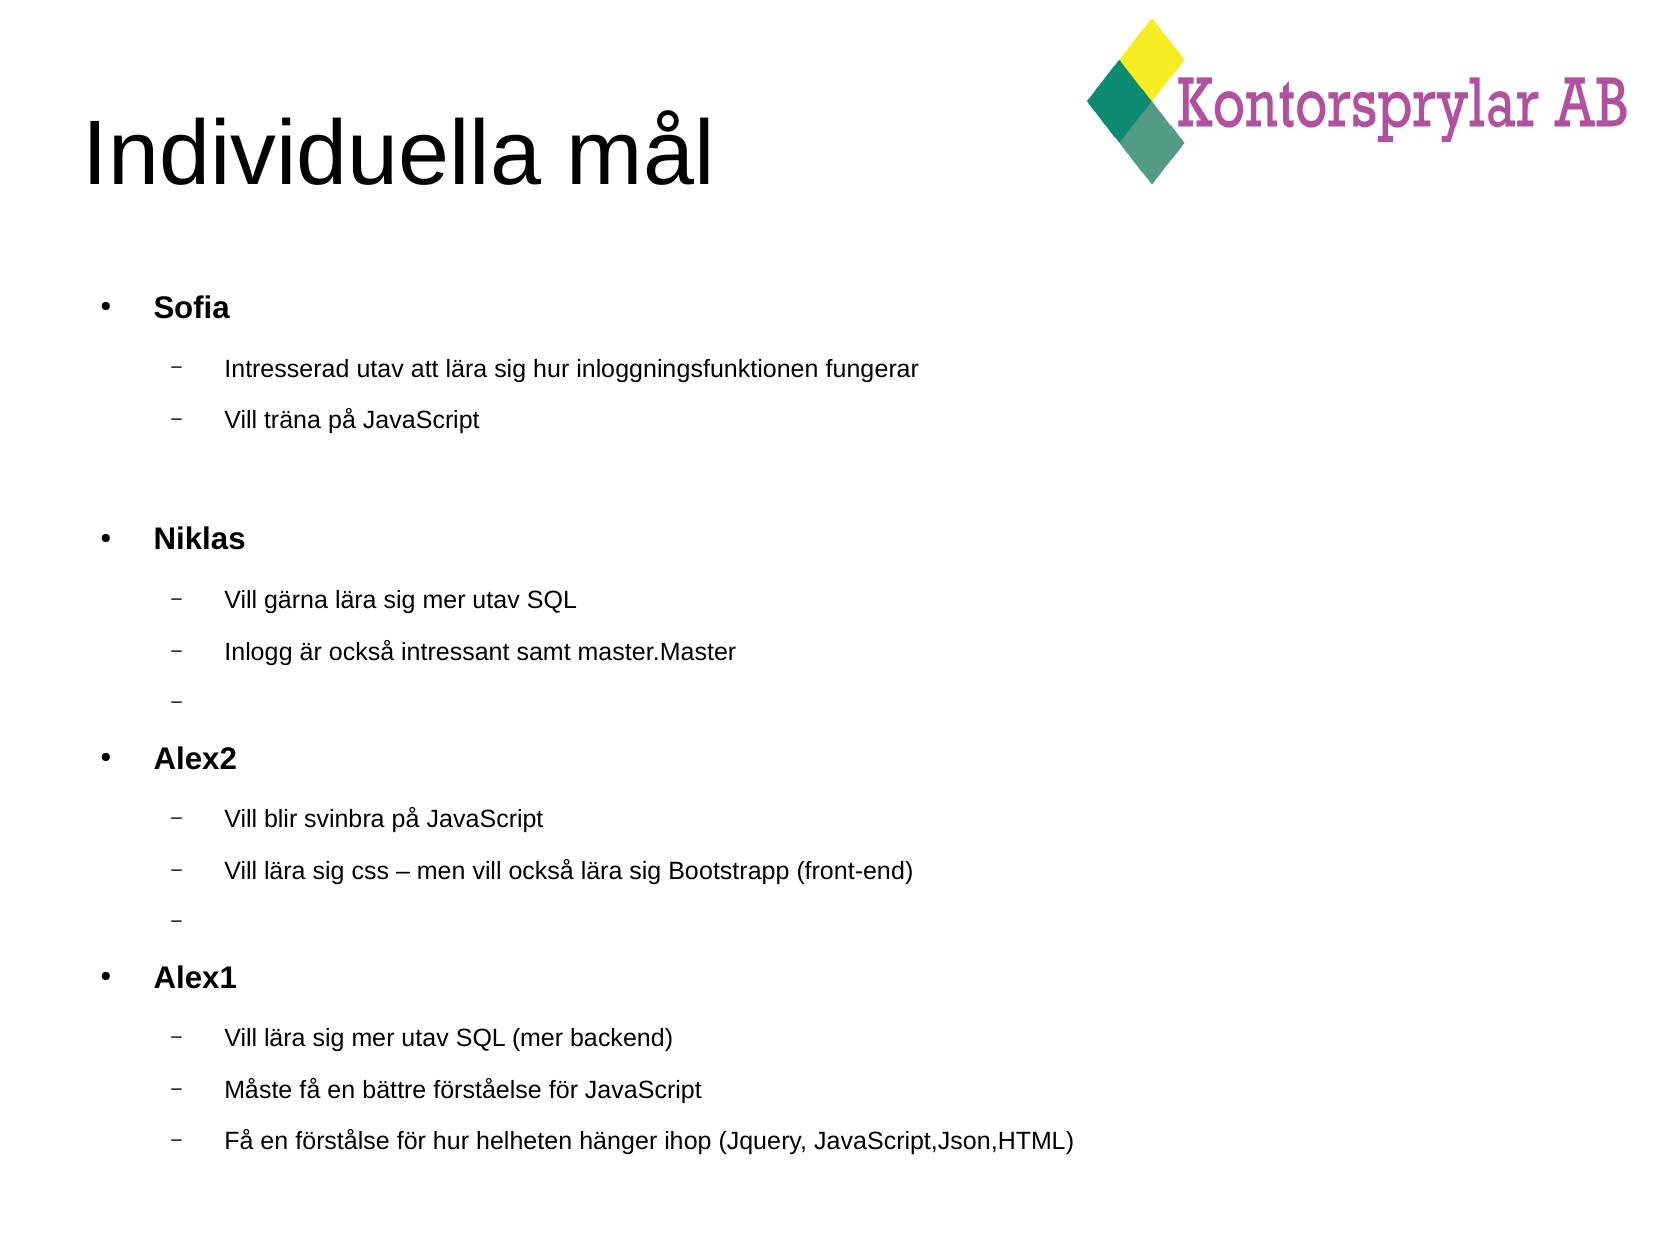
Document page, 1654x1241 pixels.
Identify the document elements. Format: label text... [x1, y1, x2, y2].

list Sofia Intresserad utav att lära sig hur inloggningsfunktionen fungerar Vill träna på JavaScript Niklas Vill gärna lära sig mer utav SQL Inlogg är också intressant samt master.Master Alex2 Vill blir svinbra på JavaScript Vill lära sig css – men vill också lära sig Bootstrapp (front-end) Alex1 Vill lära sig mer utav SQL (mer backend) Måste få en bättre förståelse för JavaScript Få en förstålse för hur helheten hänger ihop (Jquery, JavaScript,Json,HTML) [82, 290, 1571, 1214]
title Individuella mål [82, 49, 1571, 257]
picture [1086, 9, 1654, 190]
